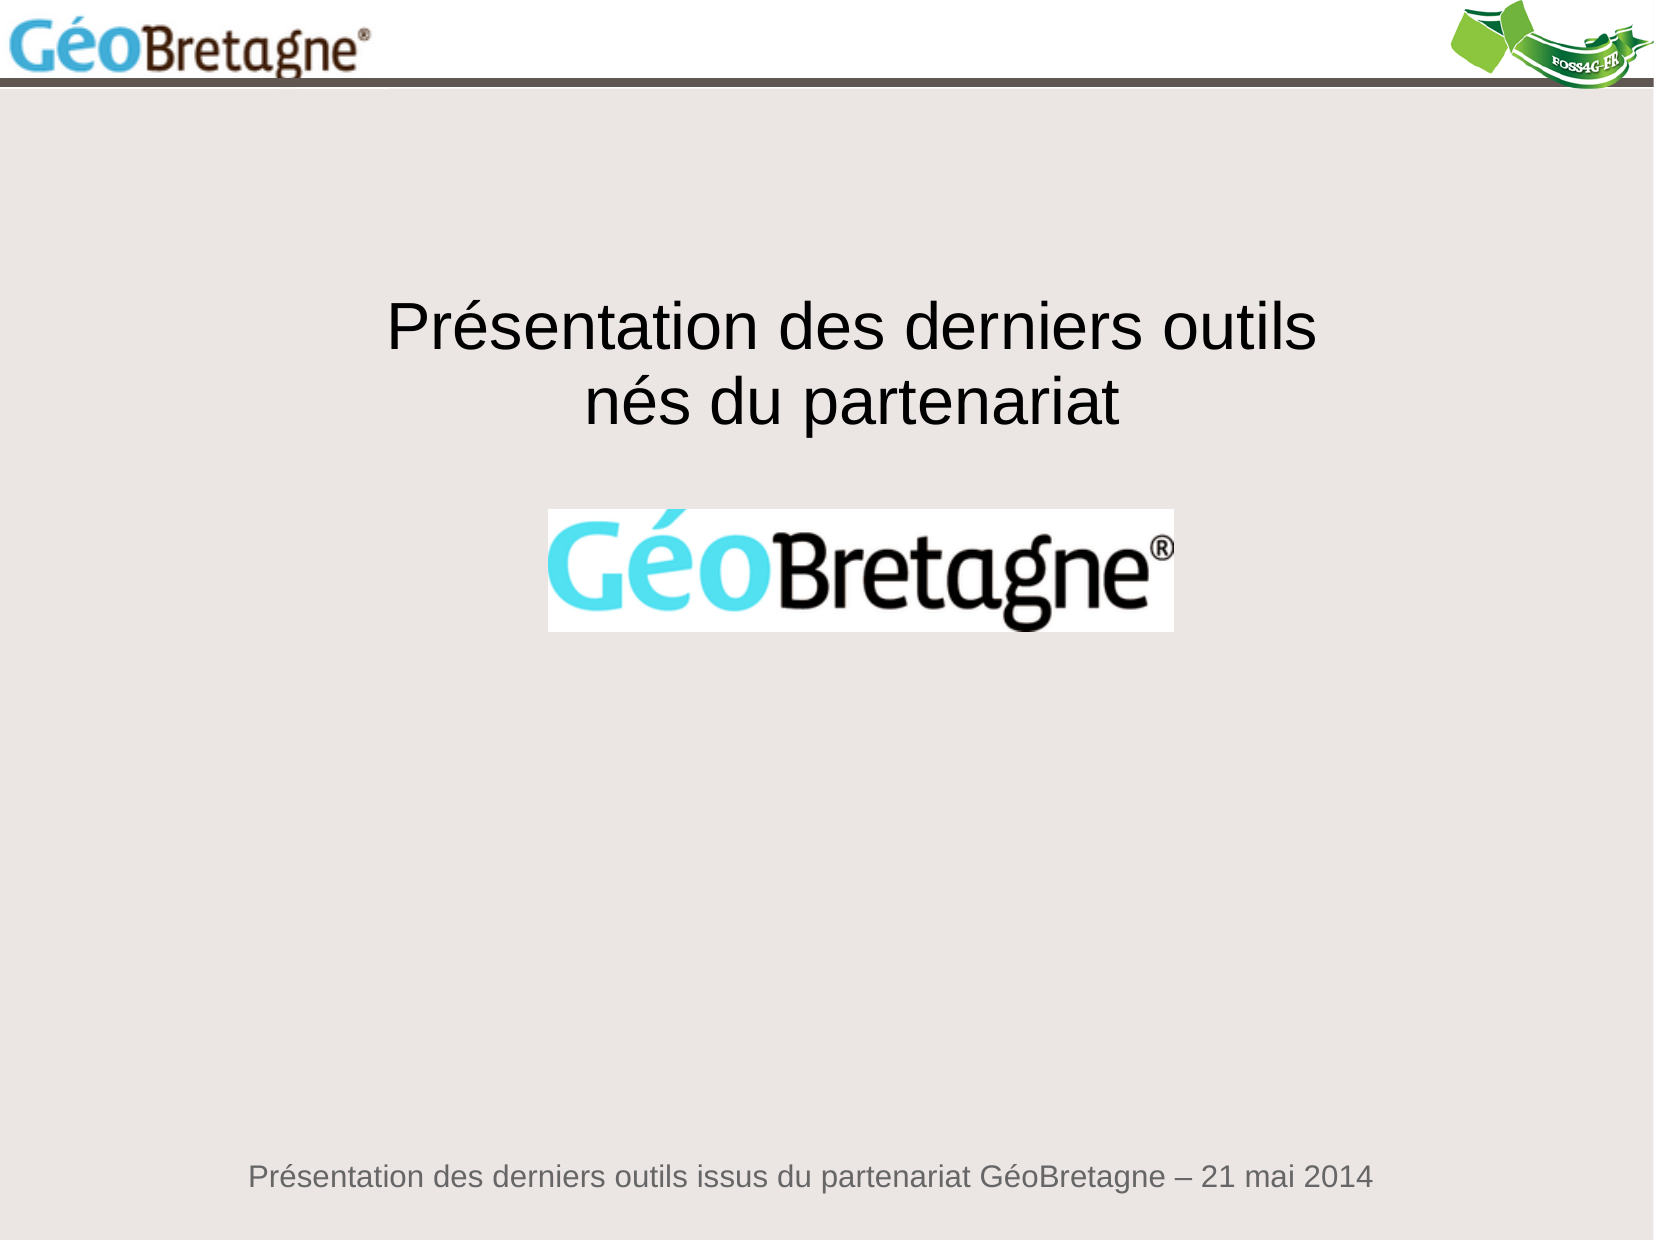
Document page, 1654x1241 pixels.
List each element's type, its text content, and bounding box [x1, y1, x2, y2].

picture [548, 509, 1174, 632]
picture [1449, 0, 1654, 89]
picture [0, 0, 388, 78]
text_box Présentation des derniers outils nés du partenariat [155, 281, 1551, 489]
